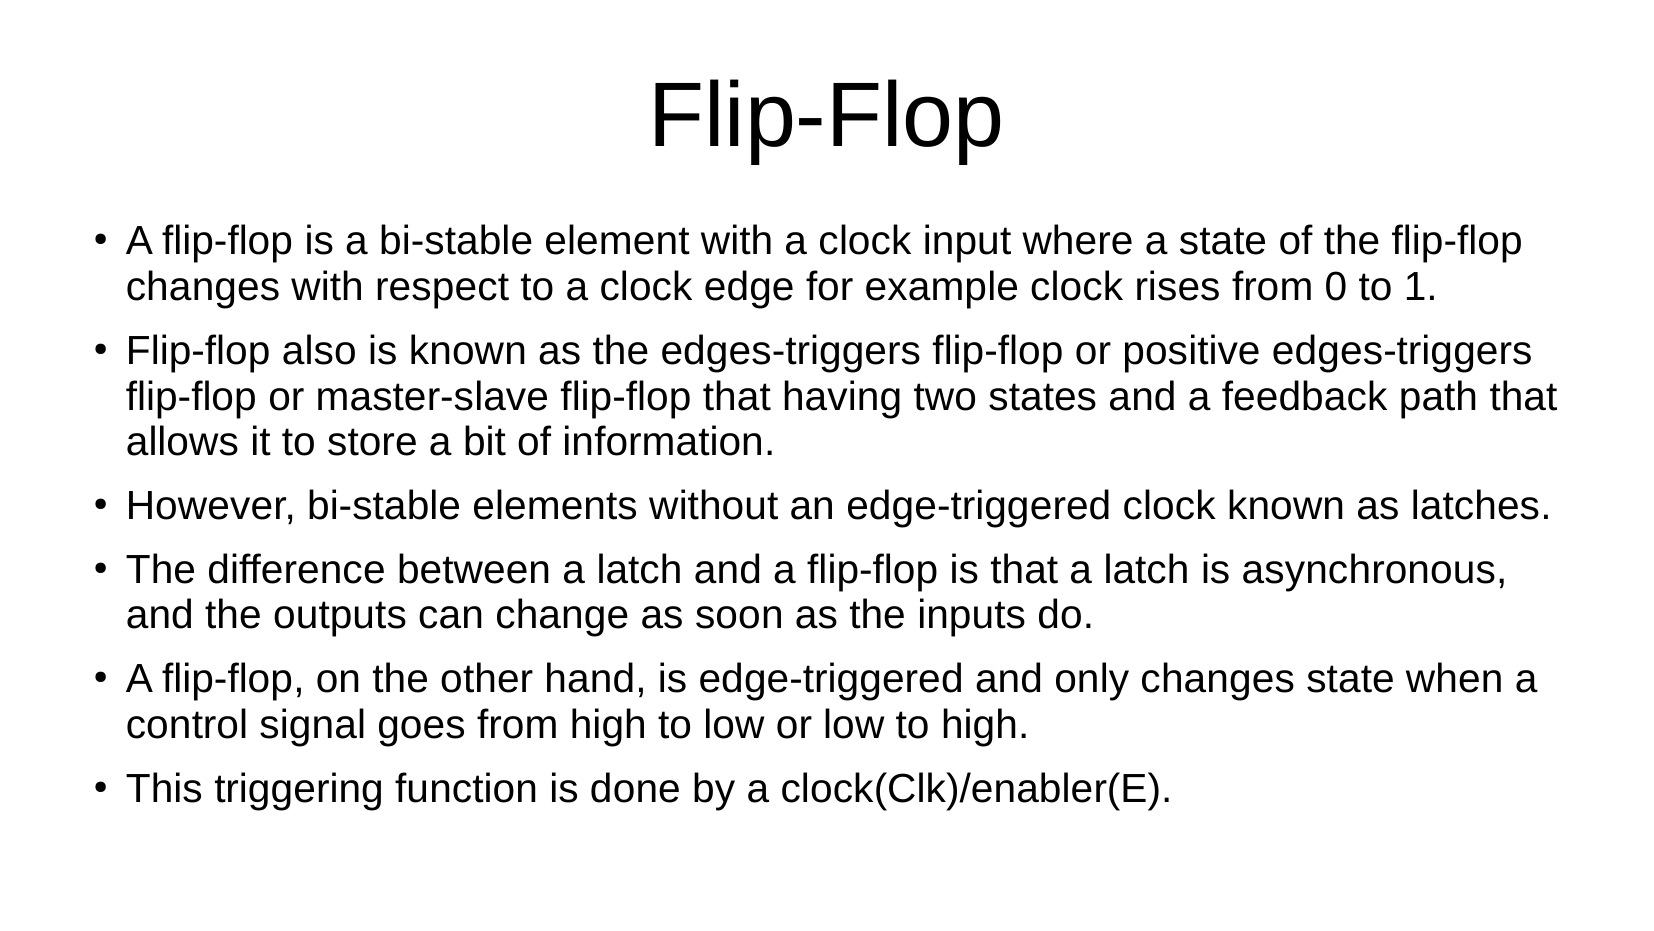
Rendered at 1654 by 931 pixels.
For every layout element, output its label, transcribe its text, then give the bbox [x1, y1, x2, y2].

list A flip-flop is a bi-stable element with a clock input where a state of the flip-flop changes with respect to a clock edge for example clock rises from 0 to 1. Flip-flop also is known as the edges-triggers flip-flop or positive edges-triggers flip-flop or master-slave flip-flop that having two states and a feedback path that allows it to store a bit of information. However, bi-stable elements without an edge-triggered clock known as latches. The difference between a latch and a flip-flop is that a latch is asynchronous, and the outputs can change as soon as the inputs do. A flip-flop, on the other hand, is edge-triggered and only changes state when a control signal goes from high to low or low to high. This triggering function is done by a clock(Clk)/enabler(E). [82, 217, 1571, 841]
title Flip-Flop [82, 37, 1571, 193]
